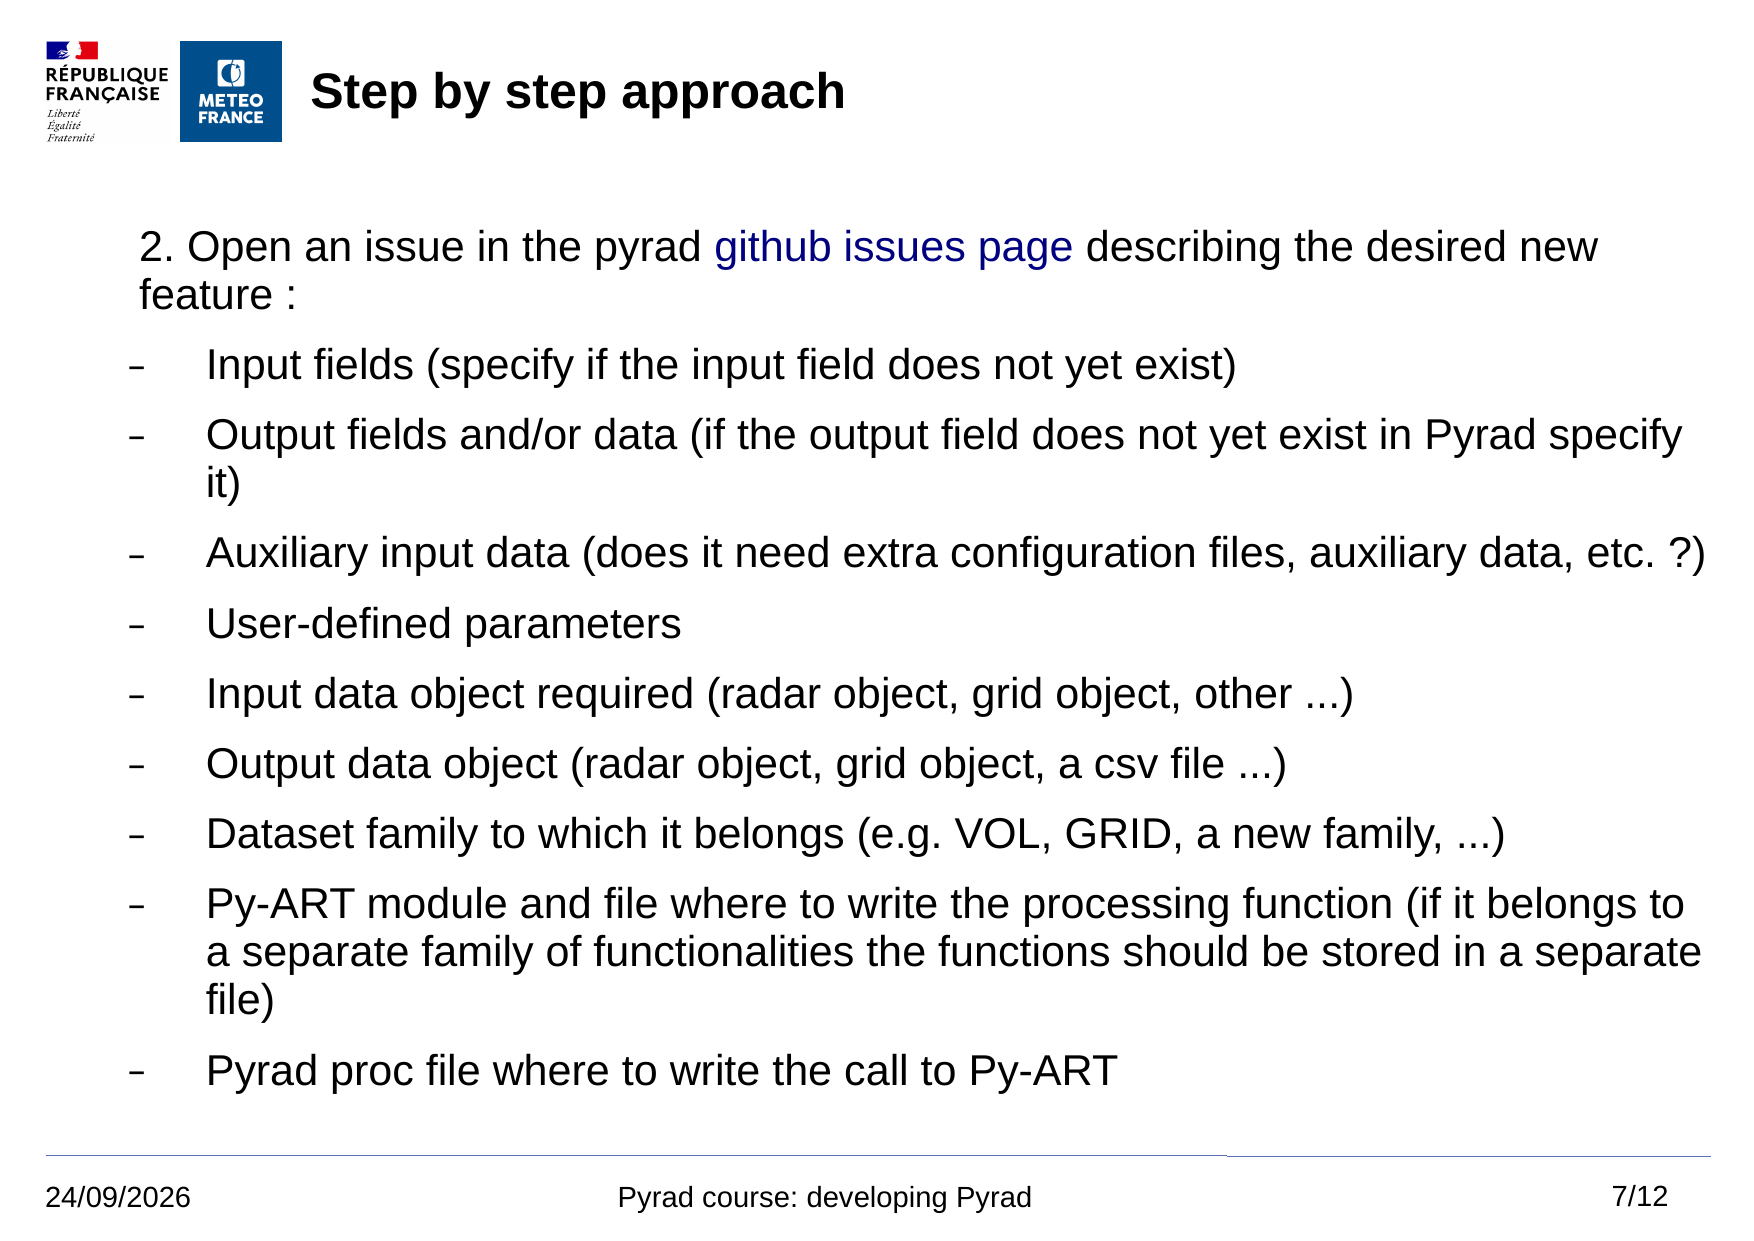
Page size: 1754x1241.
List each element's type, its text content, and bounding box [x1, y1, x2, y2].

picture [180, 41, 282, 142]
title Step by step approach [310, 40, 1697, 142]
list 2. Open an issue in the pyrad github issues page describing the desired new feature : Input fields (specify if the input field does not yet exist) Output fields and/or data (if the output field does not yet exist in Pyrad specify it) Auxiliary input data (does it need extra configuration files, auxiliary data, etc. ?) User-defined parameters Input data object required (radar object, grid object, other ...) Output data object (radar object, grid object, a csv file ...) Dataset family to which it belongs (e.g. VOL, GRID, a new family, ...) Py-ART module and file where to write the processing function (if it belongs to a separate family of functionalities the functions should be stored in a separate file) Pyrad proc file where to write the call to Py-ART [44, 222, 1712, 1118]
picture [46, 41, 172, 142]
